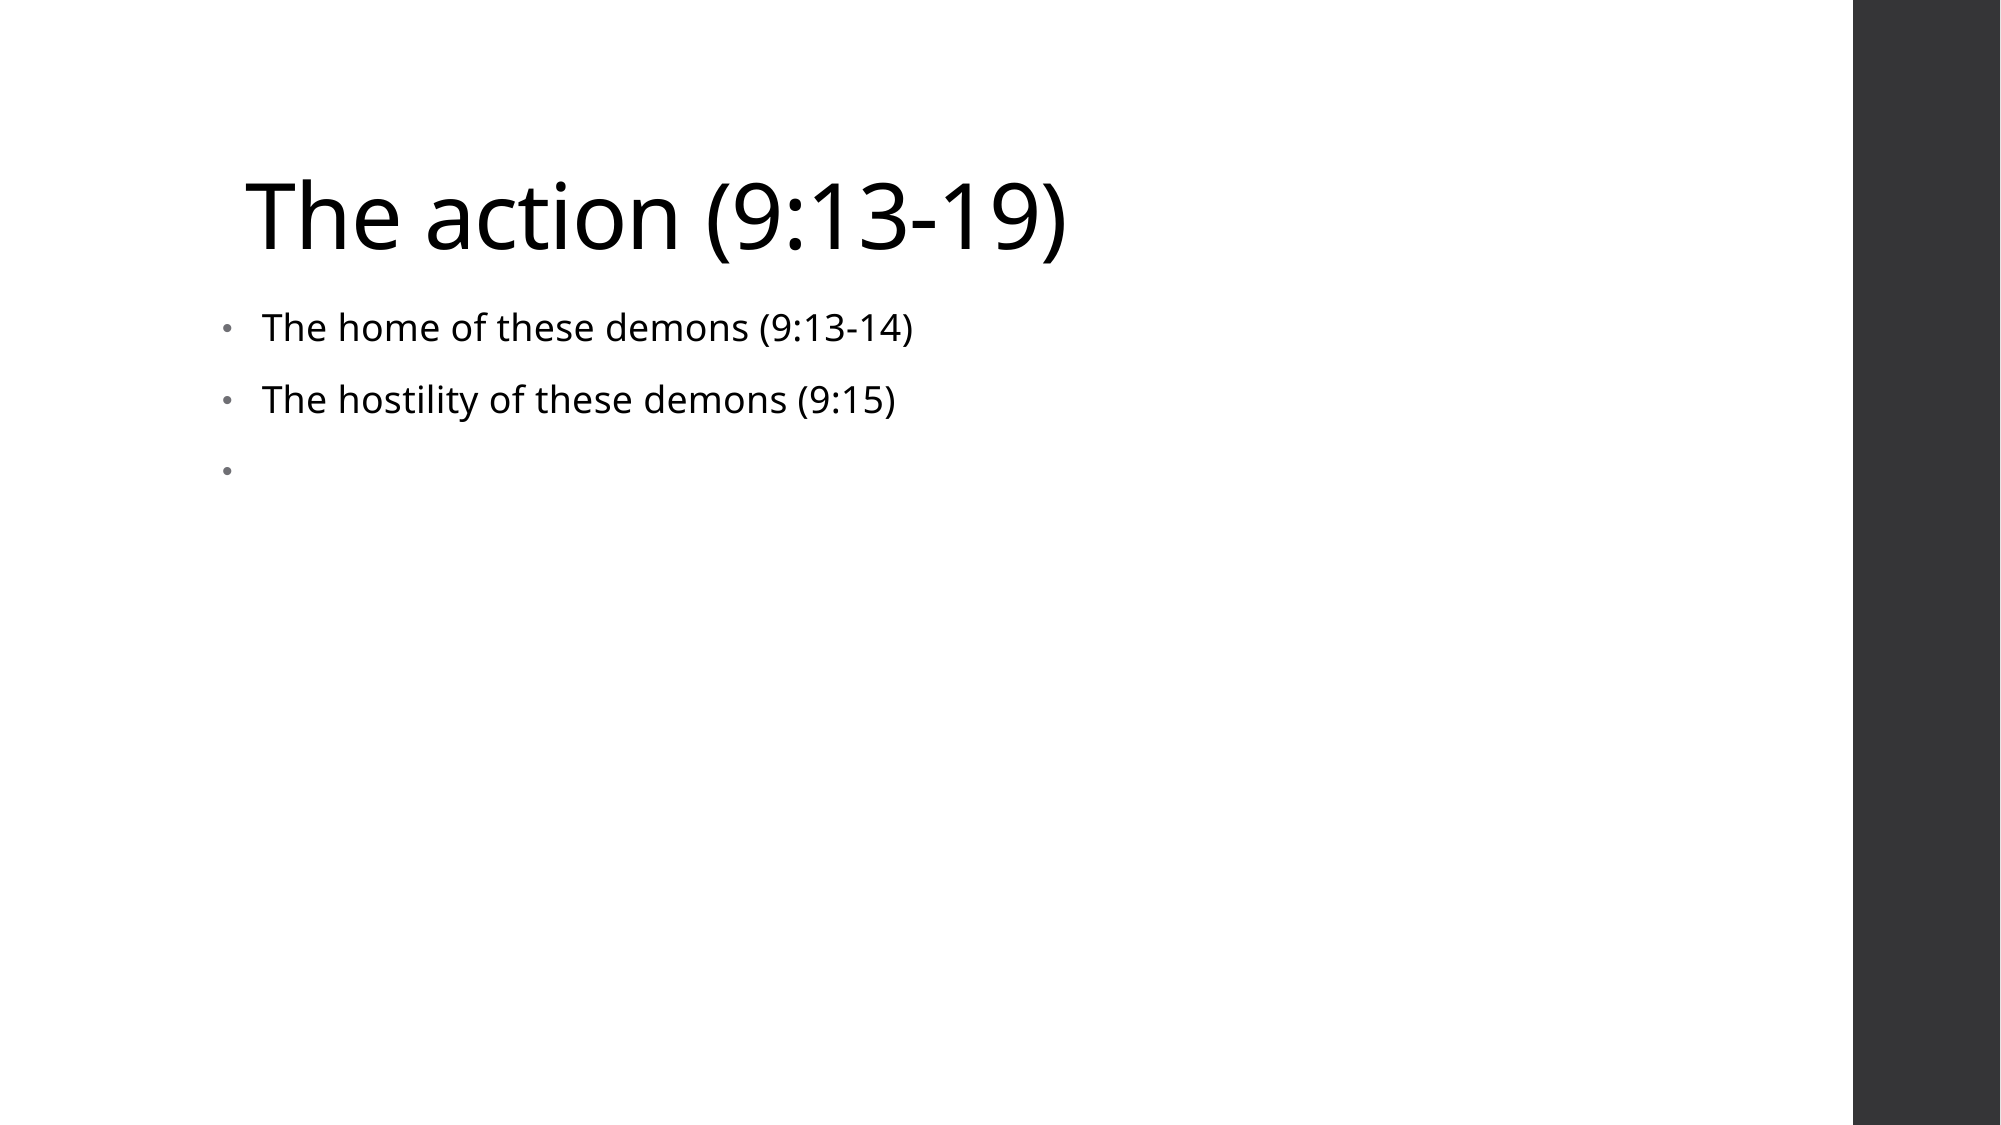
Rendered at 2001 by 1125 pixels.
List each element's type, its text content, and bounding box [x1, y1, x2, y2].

title The action (9:13-19) [206, 60, 1797, 278]
list The home of these demons (9:13-14) The hostility of these demons (9:15) [206, 299, 1617, 1014]
